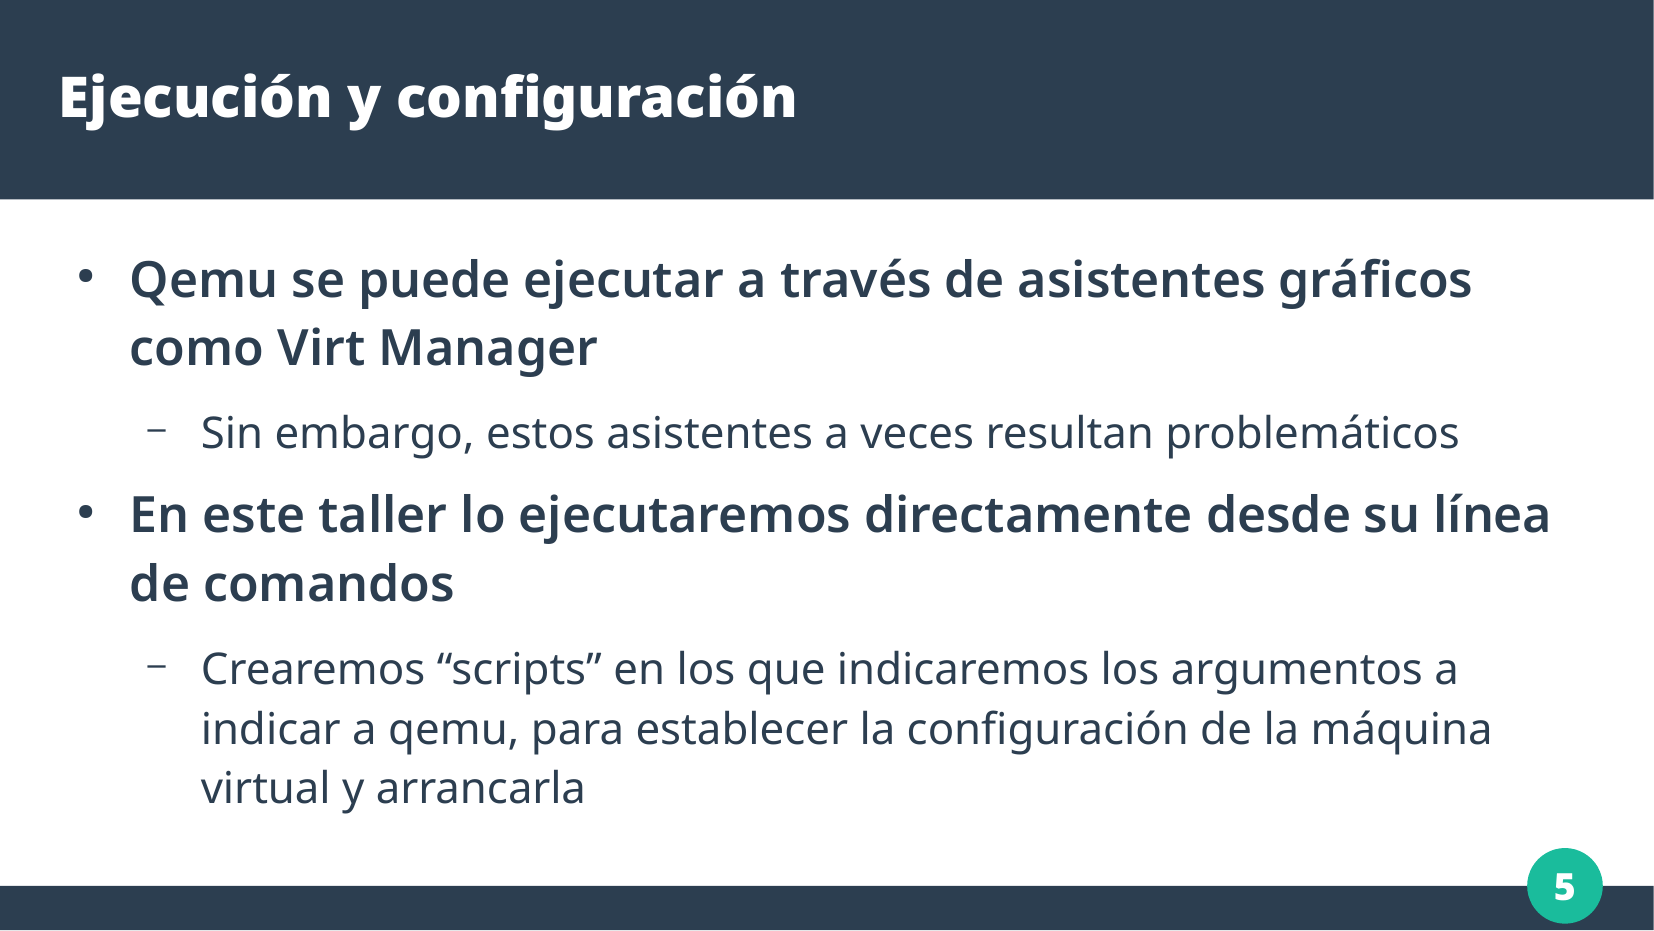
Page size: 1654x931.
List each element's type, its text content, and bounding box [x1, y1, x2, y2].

list Qemu se puede ejecutar a través de asistentes gráficos como Virt Manager Sin embargo, estos asistentes a veces resultan problemáticos En este taller lo ejecutaremos directamente desde su línea de comandos Crearemos “scripts” en los que indicaremos los argumentos a indicar a qemu, para establecer la configuración de la máquina virtual y arrancarla [59, 243, 1595, 864]
title Ejecución y configuración [59, 37, 1595, 155]
